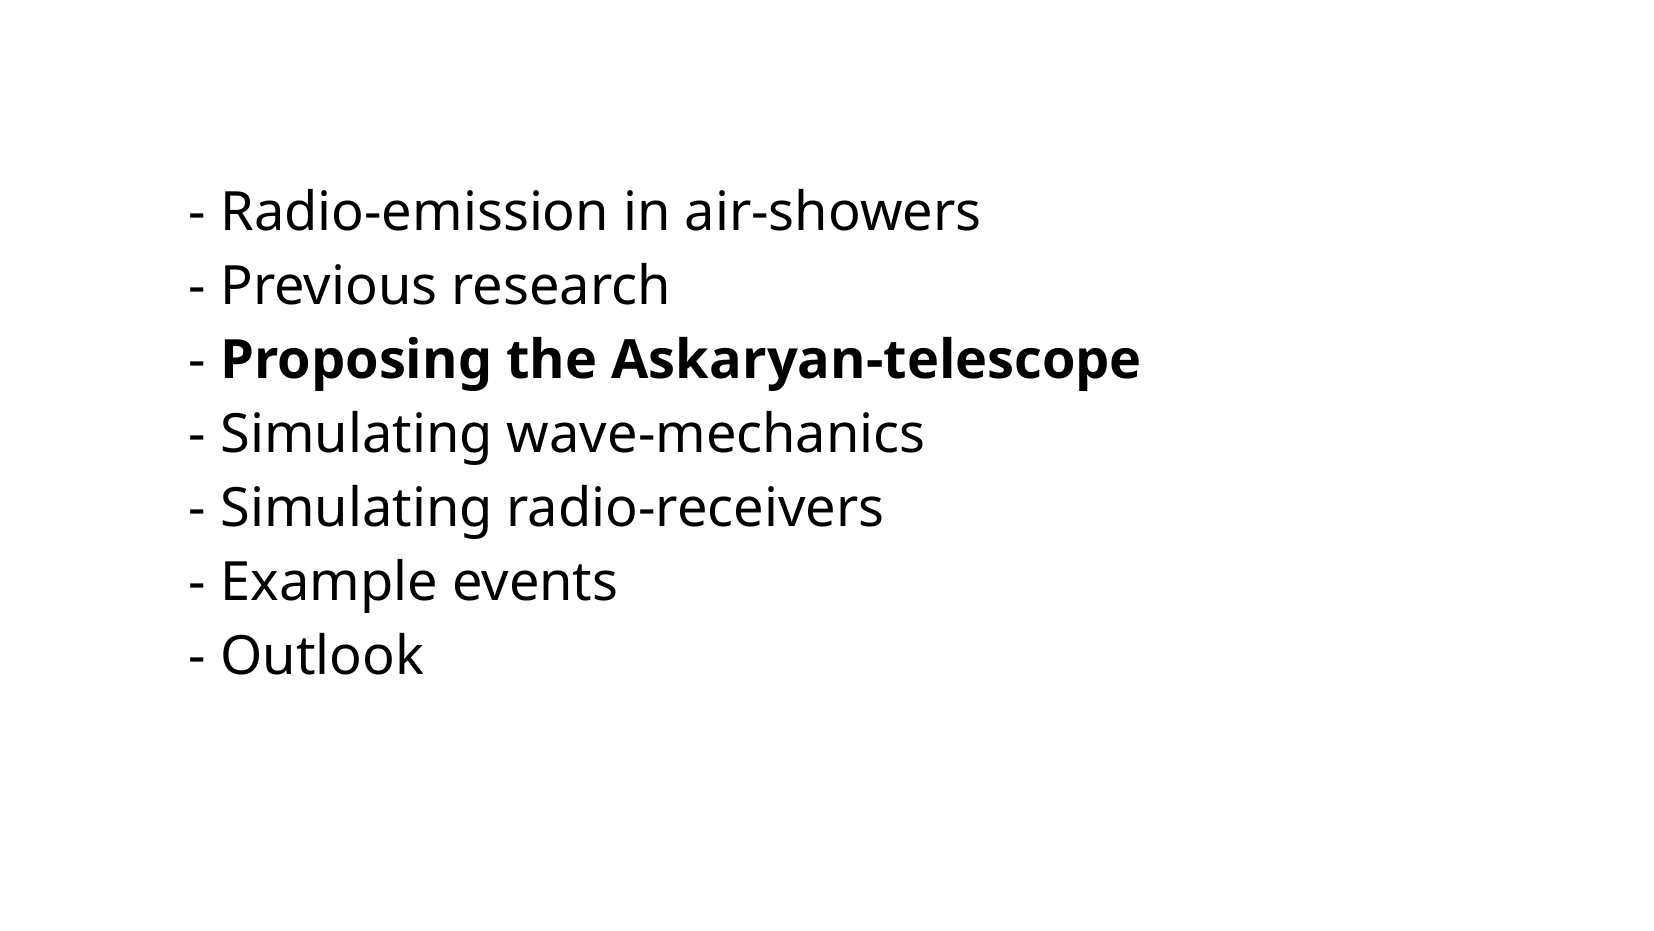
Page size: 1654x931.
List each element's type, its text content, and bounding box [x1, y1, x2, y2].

text_box - Radio-emission in air-showers - Previous research - Proposing the Askaryan-telescope - Simulating wave-mechanics - Simulating radio-receivers - Example events - Outlook [174, 165, 1447, 820]
